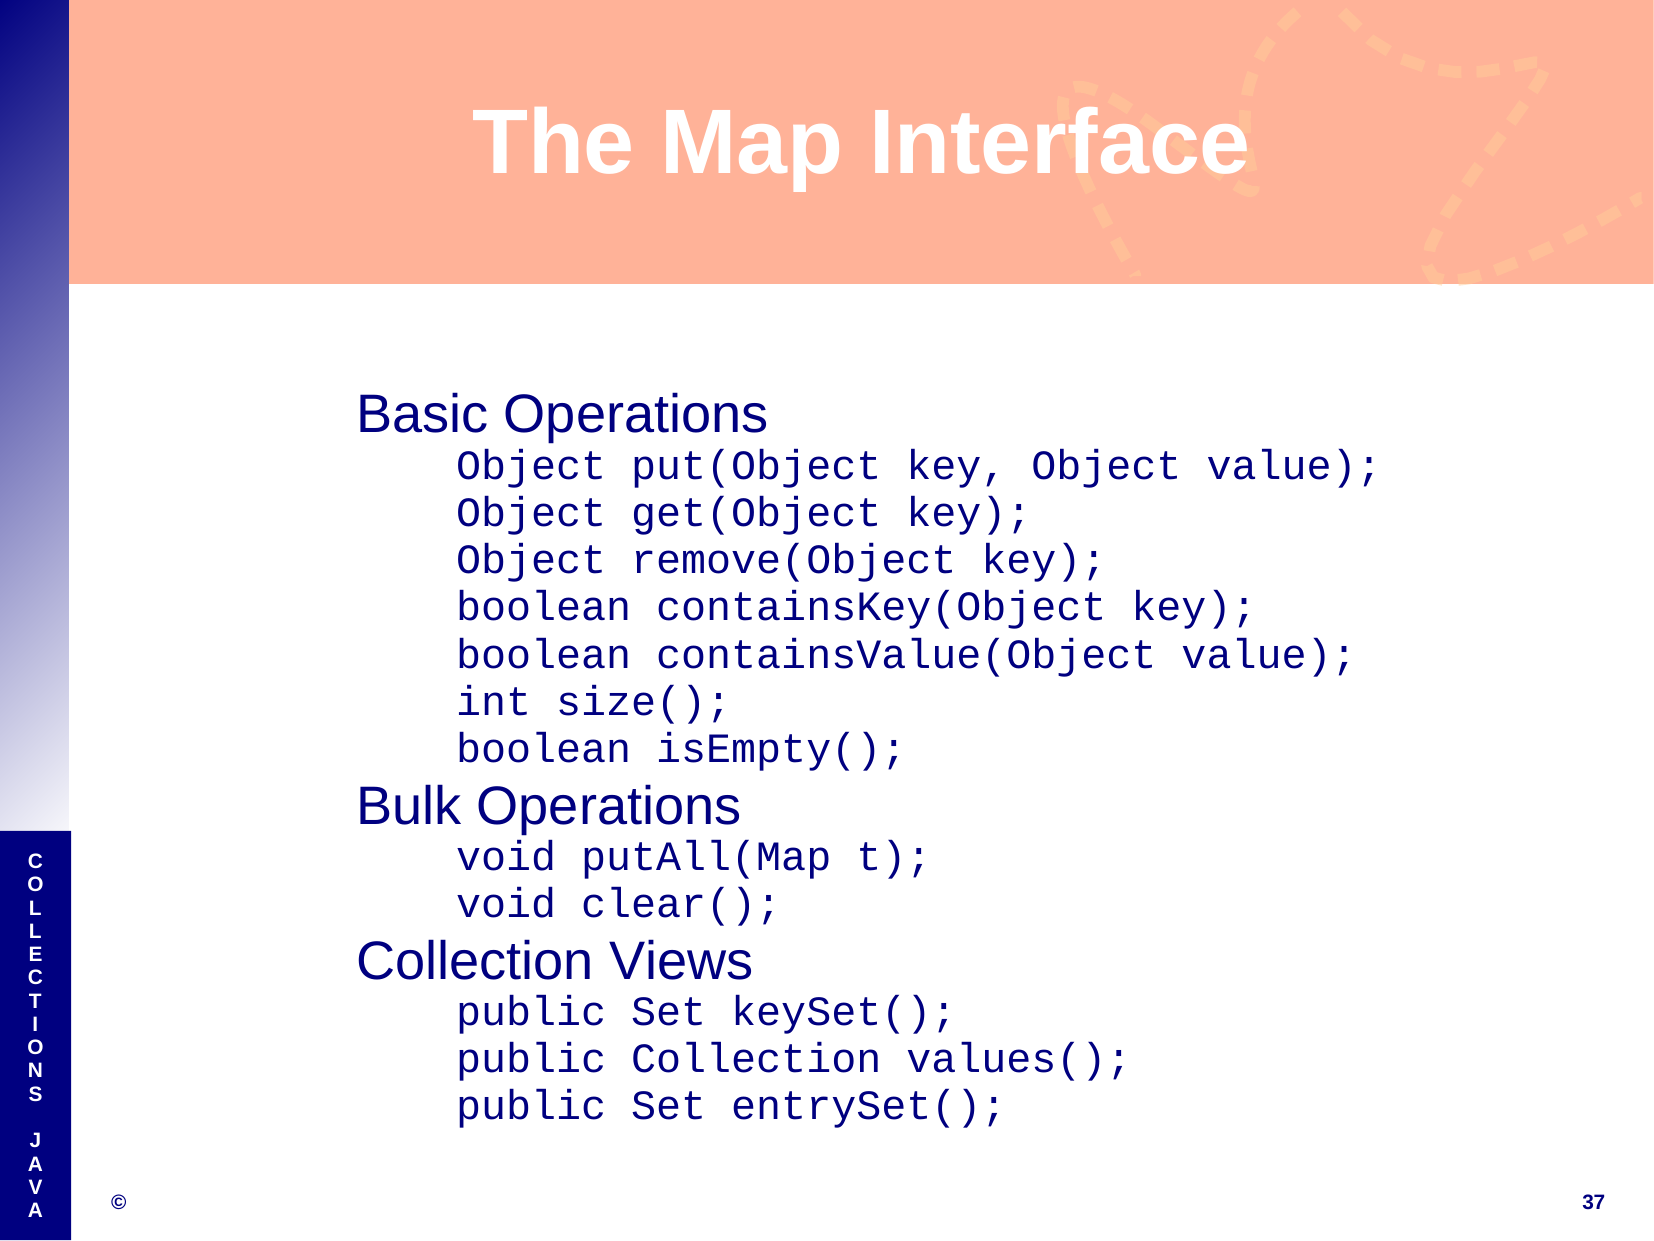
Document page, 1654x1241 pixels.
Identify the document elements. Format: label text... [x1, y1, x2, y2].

text_box C O L L E C T I O N S J A V A [0, 830, 71, 1241]
list Basic Operations Object put(Object key, Object value); Object get(Object key); Object remove(Object key); boolean containsKey(Object key); boolean containsValue(Object value); int size(); boolean isEmpty(); Bulk Operations void putAll(Map t); void clear(); Collection Views public Set keySet(); public Collection values(); public Set entrySet(); [338, 383, 1386, 1133]
title The Map Interface [70, 37, 1654, 246]
